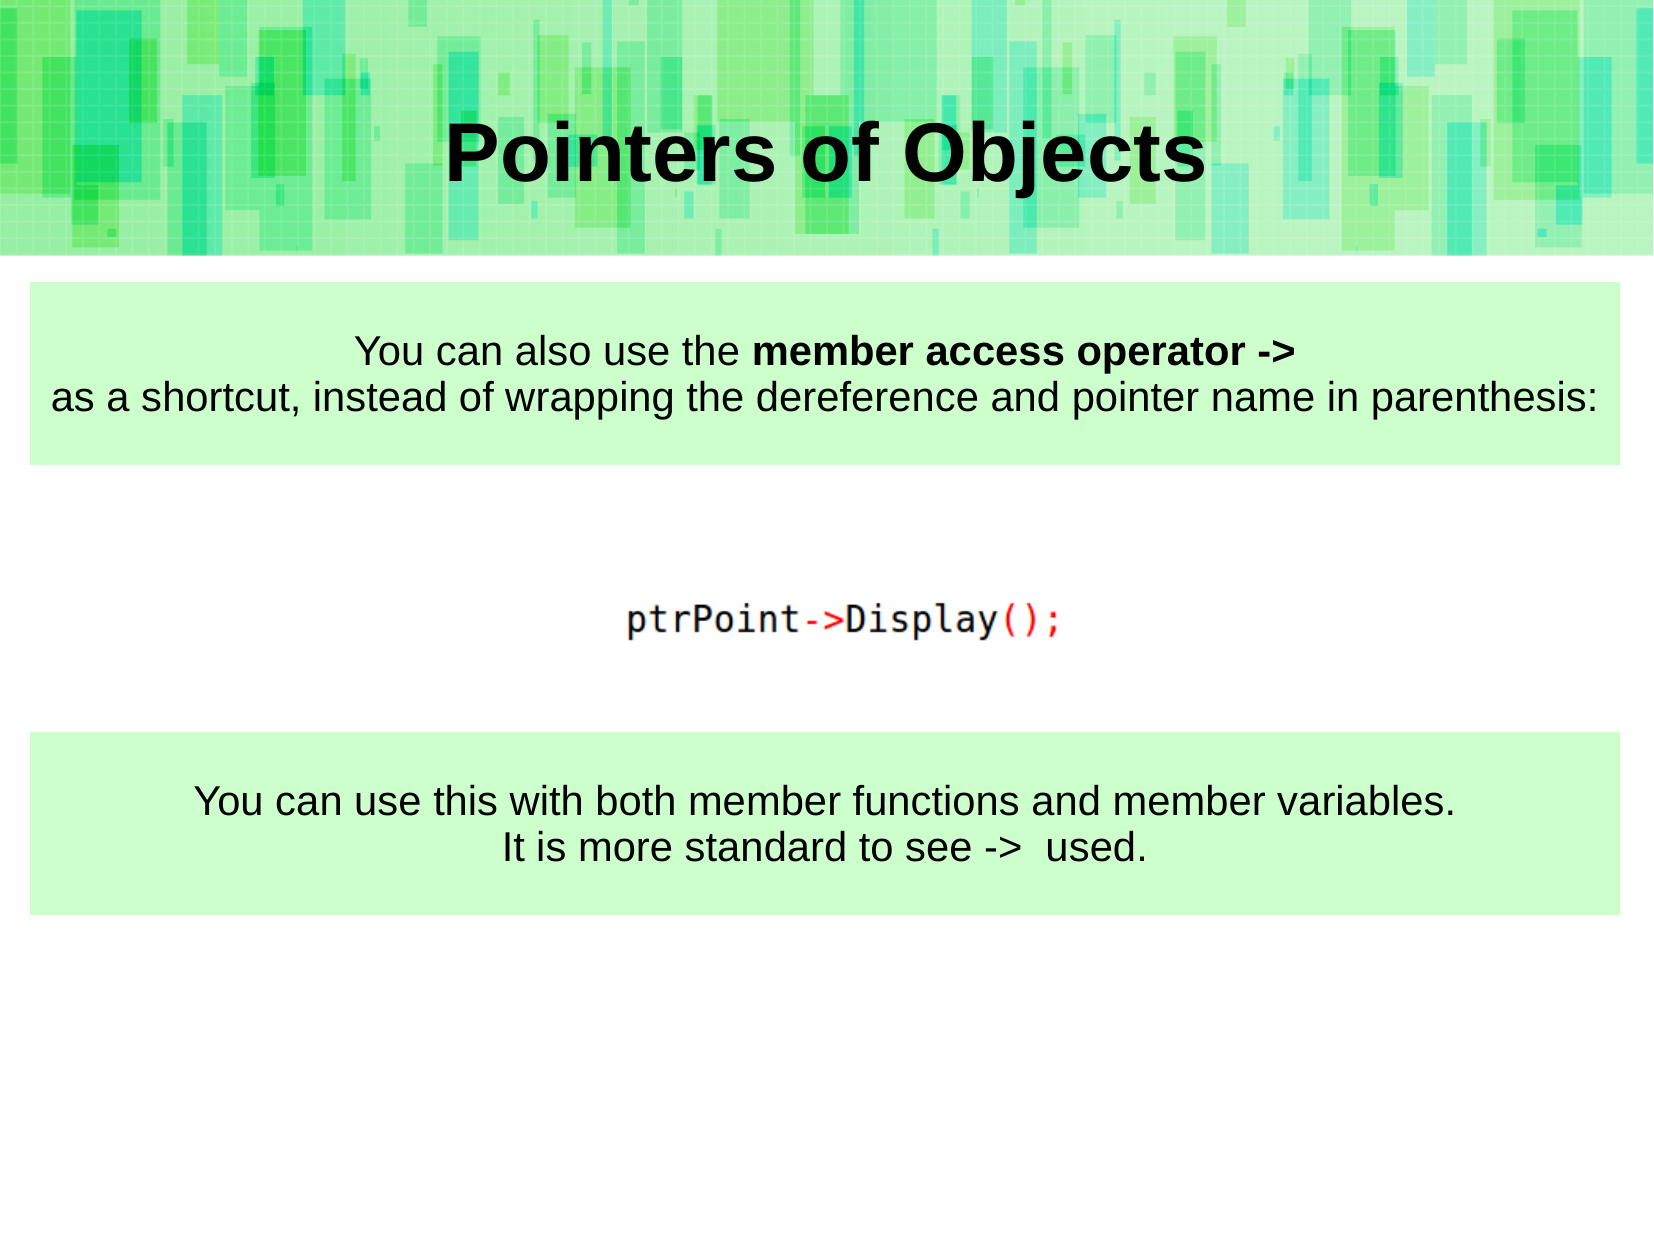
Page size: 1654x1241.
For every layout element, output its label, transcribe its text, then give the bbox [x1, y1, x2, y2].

picture [0, 0, 1654, 1241]
text_box You can also use the member access operator -> as a shortcut, instead of wrapping the dereference and pointer name in parenthesis: [30, 282, 1621, 466]
title Pointers of Objects [82, 49, 1571, 257]
text_box You can use this with both member functions and member variables. It is more standard to see -> used. [30, 732, 1621, 916]
